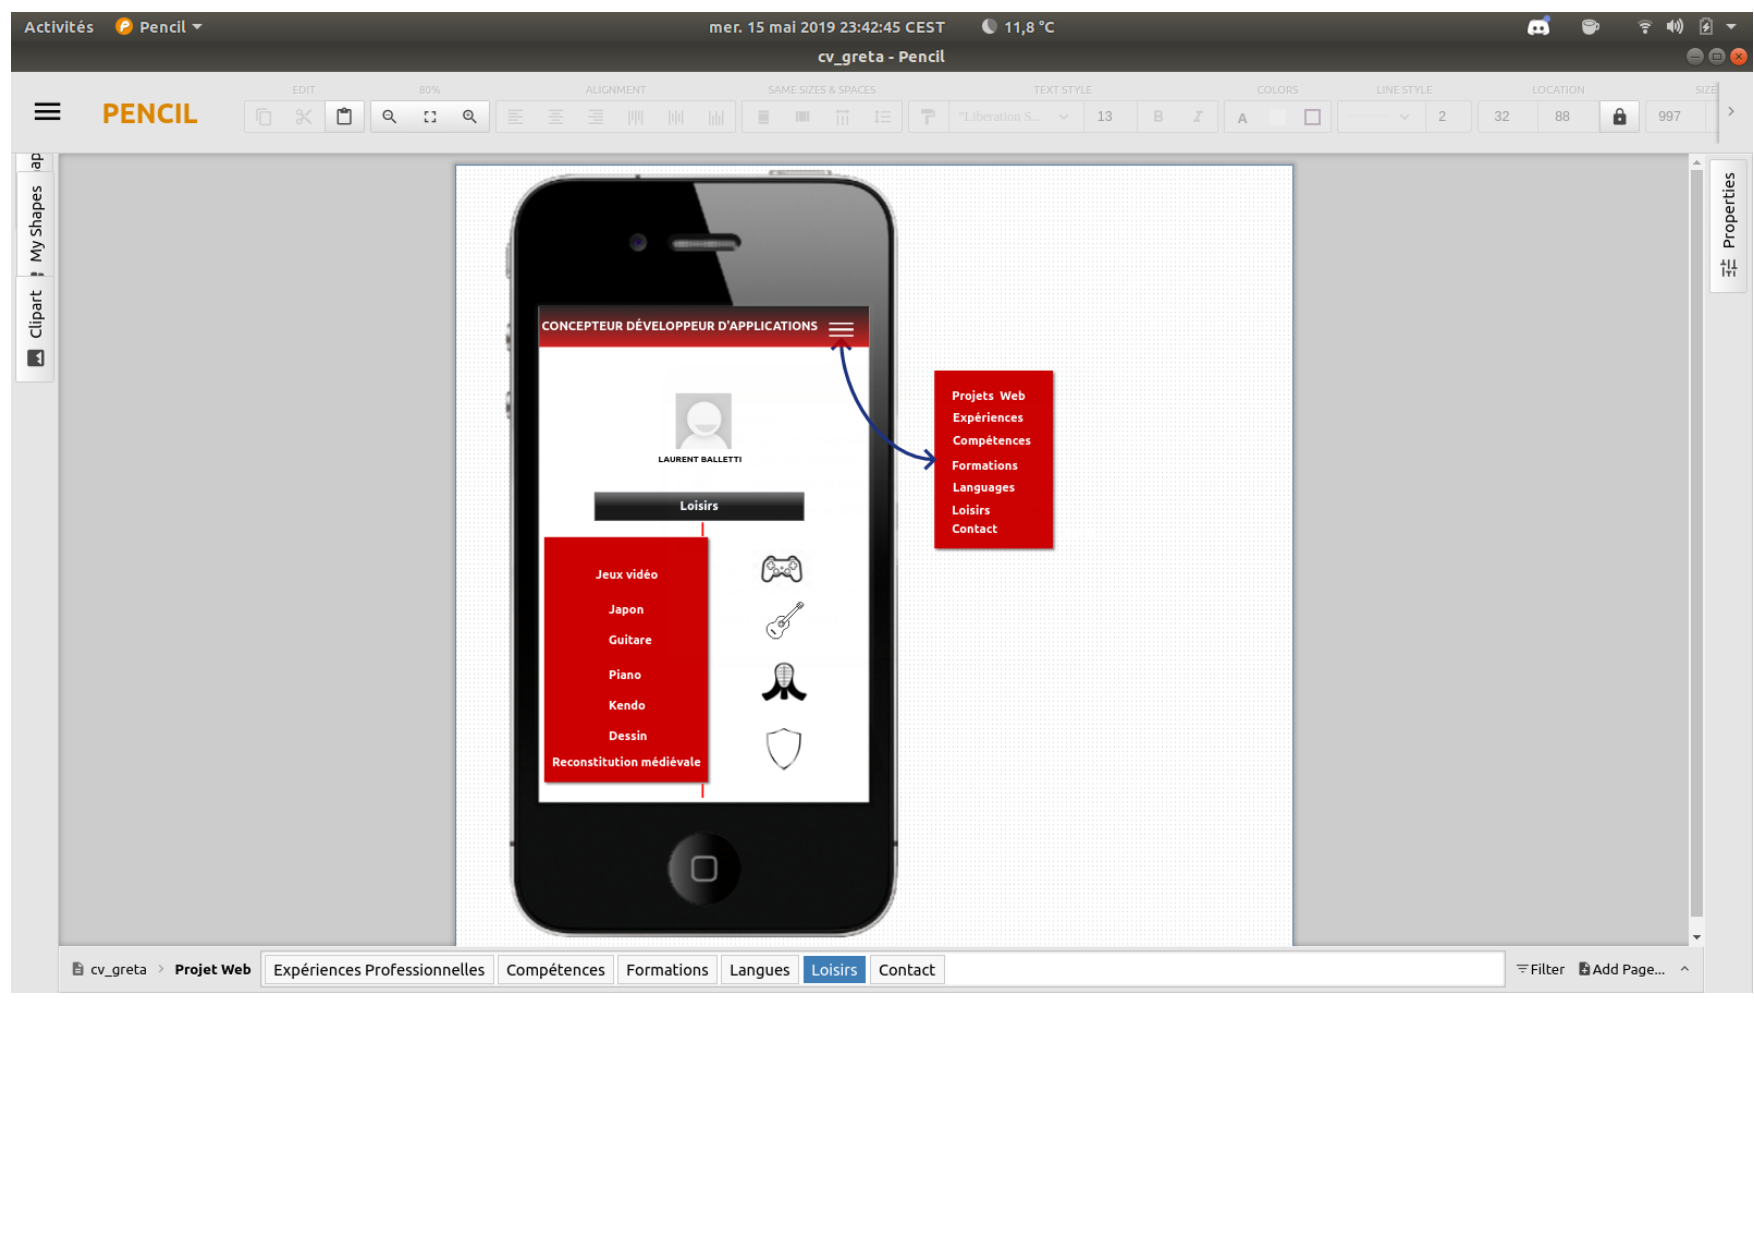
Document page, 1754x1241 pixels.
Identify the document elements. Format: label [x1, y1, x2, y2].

picture [11, 12, 1753, 993]
